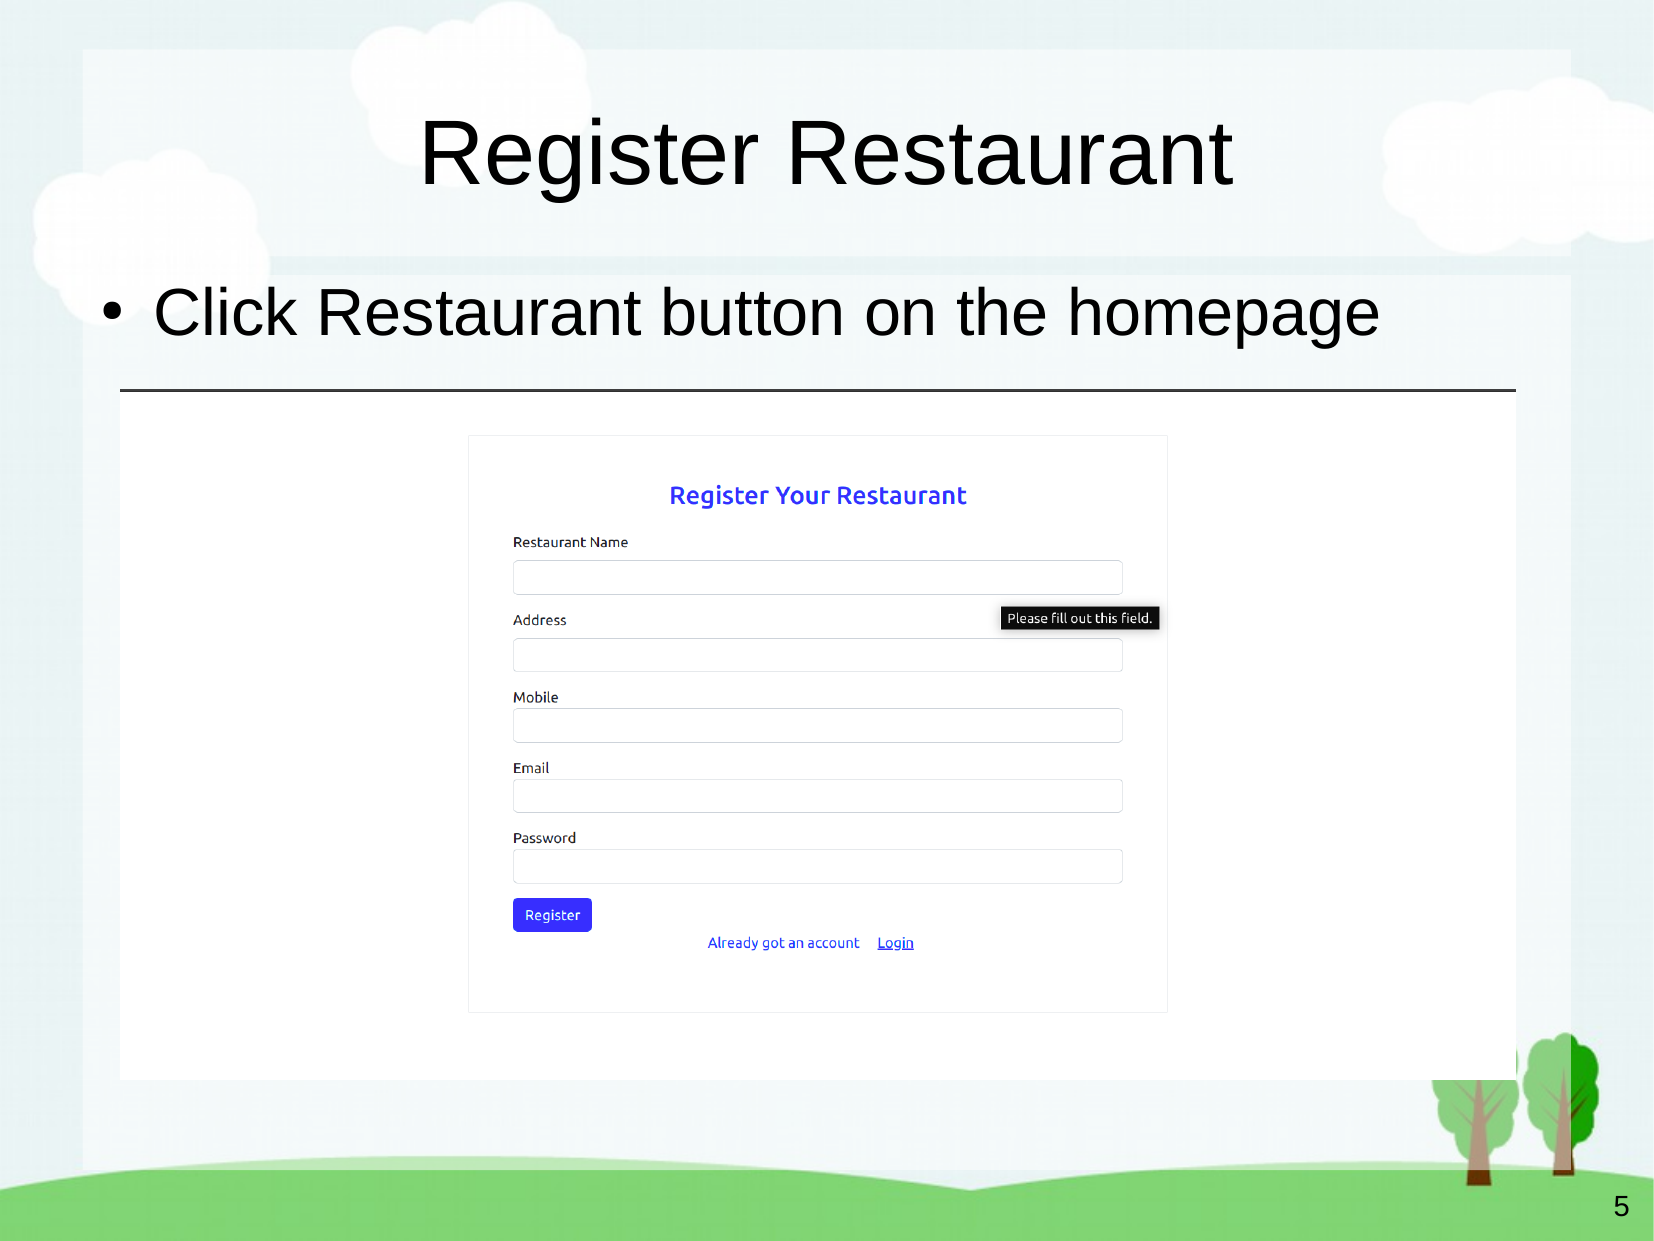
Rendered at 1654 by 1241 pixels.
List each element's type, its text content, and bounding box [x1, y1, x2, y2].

list Click Restaurant button on the homepage [82, 275, 1571, 1171]
title Register Restaurant [82, 49, 1571, 257]
picture [0, 0, 1654, 1241]
